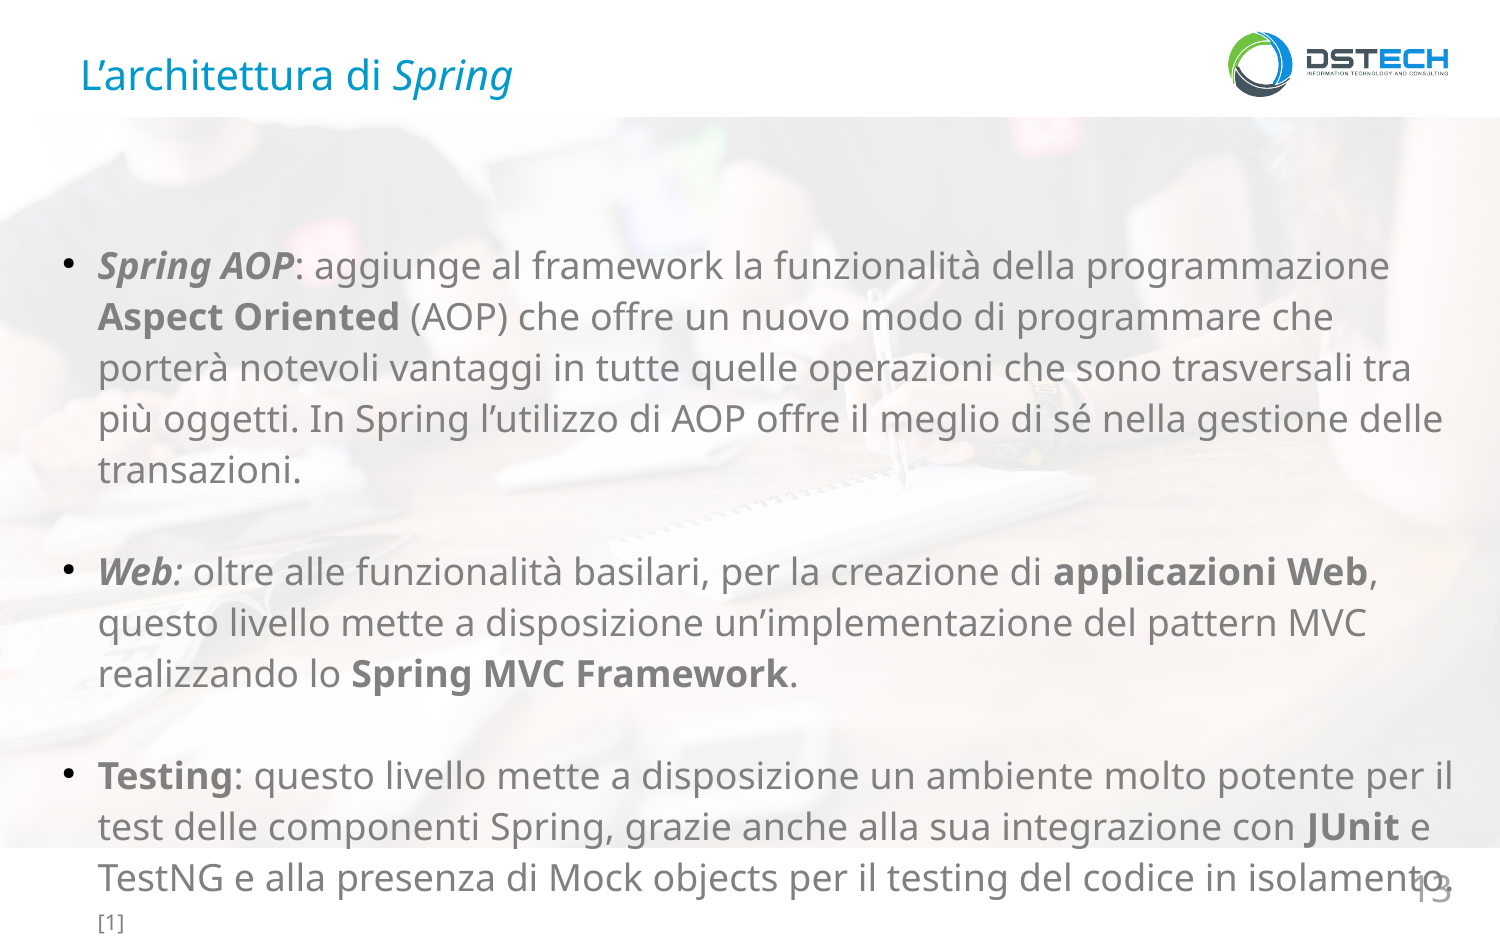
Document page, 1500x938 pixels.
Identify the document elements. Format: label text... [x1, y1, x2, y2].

picture [0, 117, 1500, 848]
text_box L’architettura di Spring [64, 41, 1152, 101]
picture [1228, 31, 1448, 97]
text_box Spring AOP: aggiunge al framework la funzionalità della programmazione Aspect Oriented (AOP) che offre un nuovo modo di programmare che porterà notevoli vantaggi in tutte quelle operazioni che sono trasversali tra più oggetti. In Spring l’utilizzo di AOP offre il meglio di sé nella gestione delle transazioni. Web: oltre alle funzionalità basilari, per la creazione di applicazioni Web, questo livello mette a disposizione un’implementazione del pattern MVC realizzando lo Spring MVC Framework. Testing: questo livello mette a disposizione un ambiente molto potente per il test delle componenti Spring, grazie anche alla sua integrazione con JUnit e TestNG e alla presenza di Mock objects per il testing del codice in isolamento.[1] [47, 129, 1489, 938]
